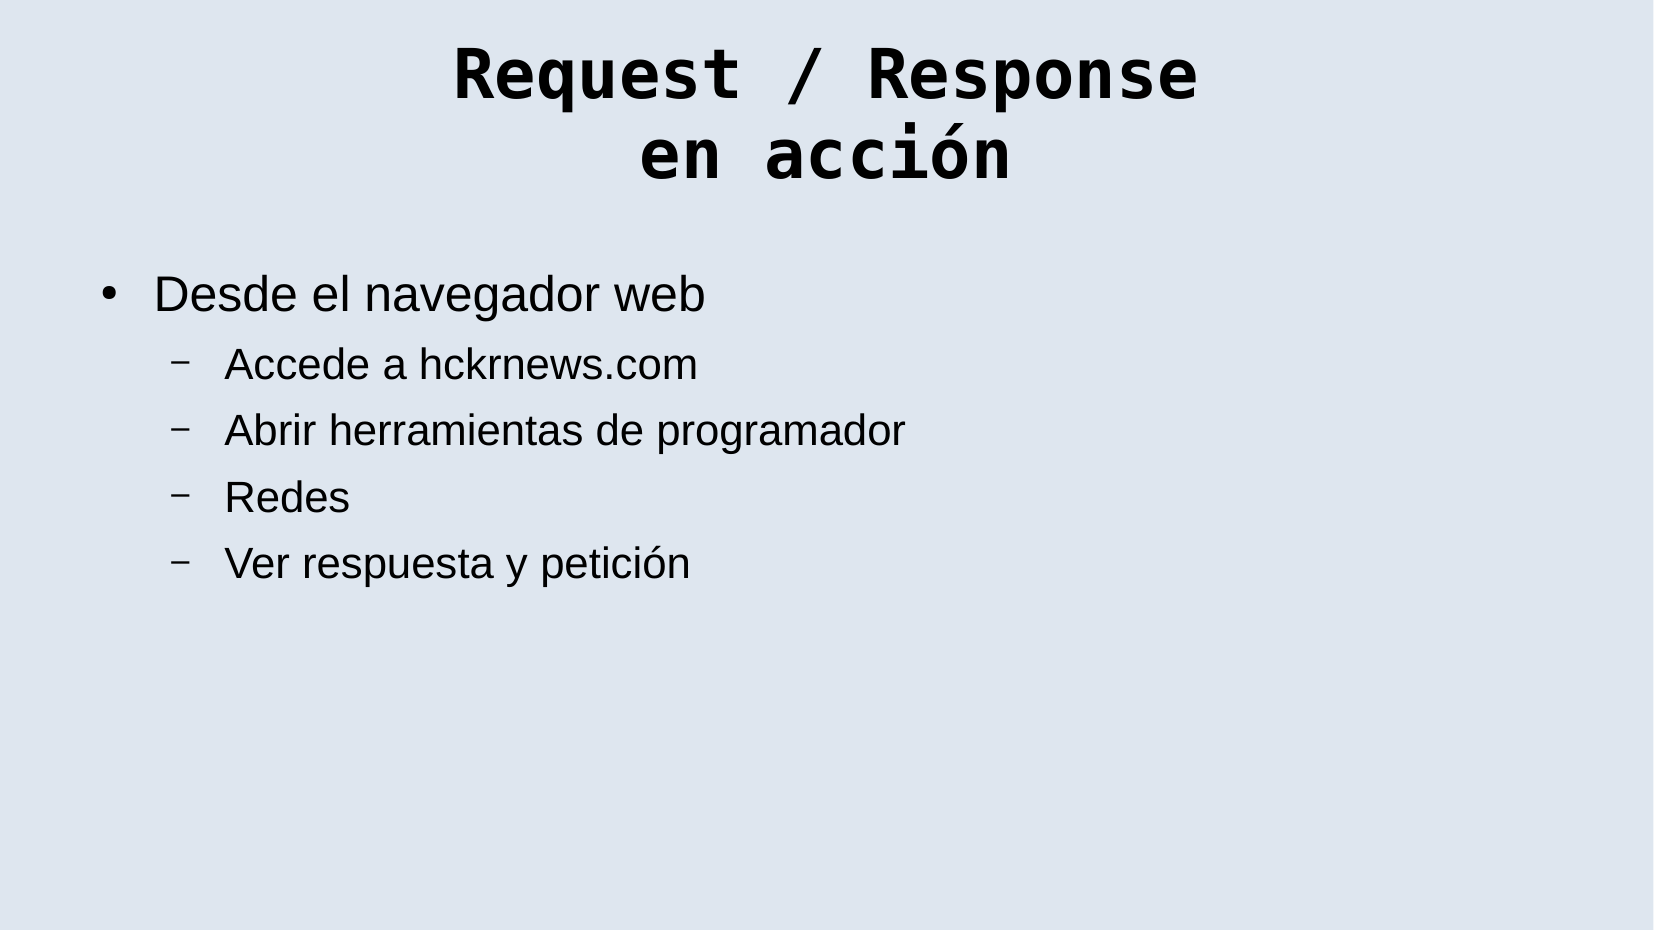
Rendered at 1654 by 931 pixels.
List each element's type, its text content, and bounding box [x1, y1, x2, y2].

title Request / Response en acción [82, 34, 1571, 195]
list Desde el navegador web Accede a hckrnews.com Abrir herramientas de programador Redes Ver respuesta y petición [82, 266, 1571, 806]
